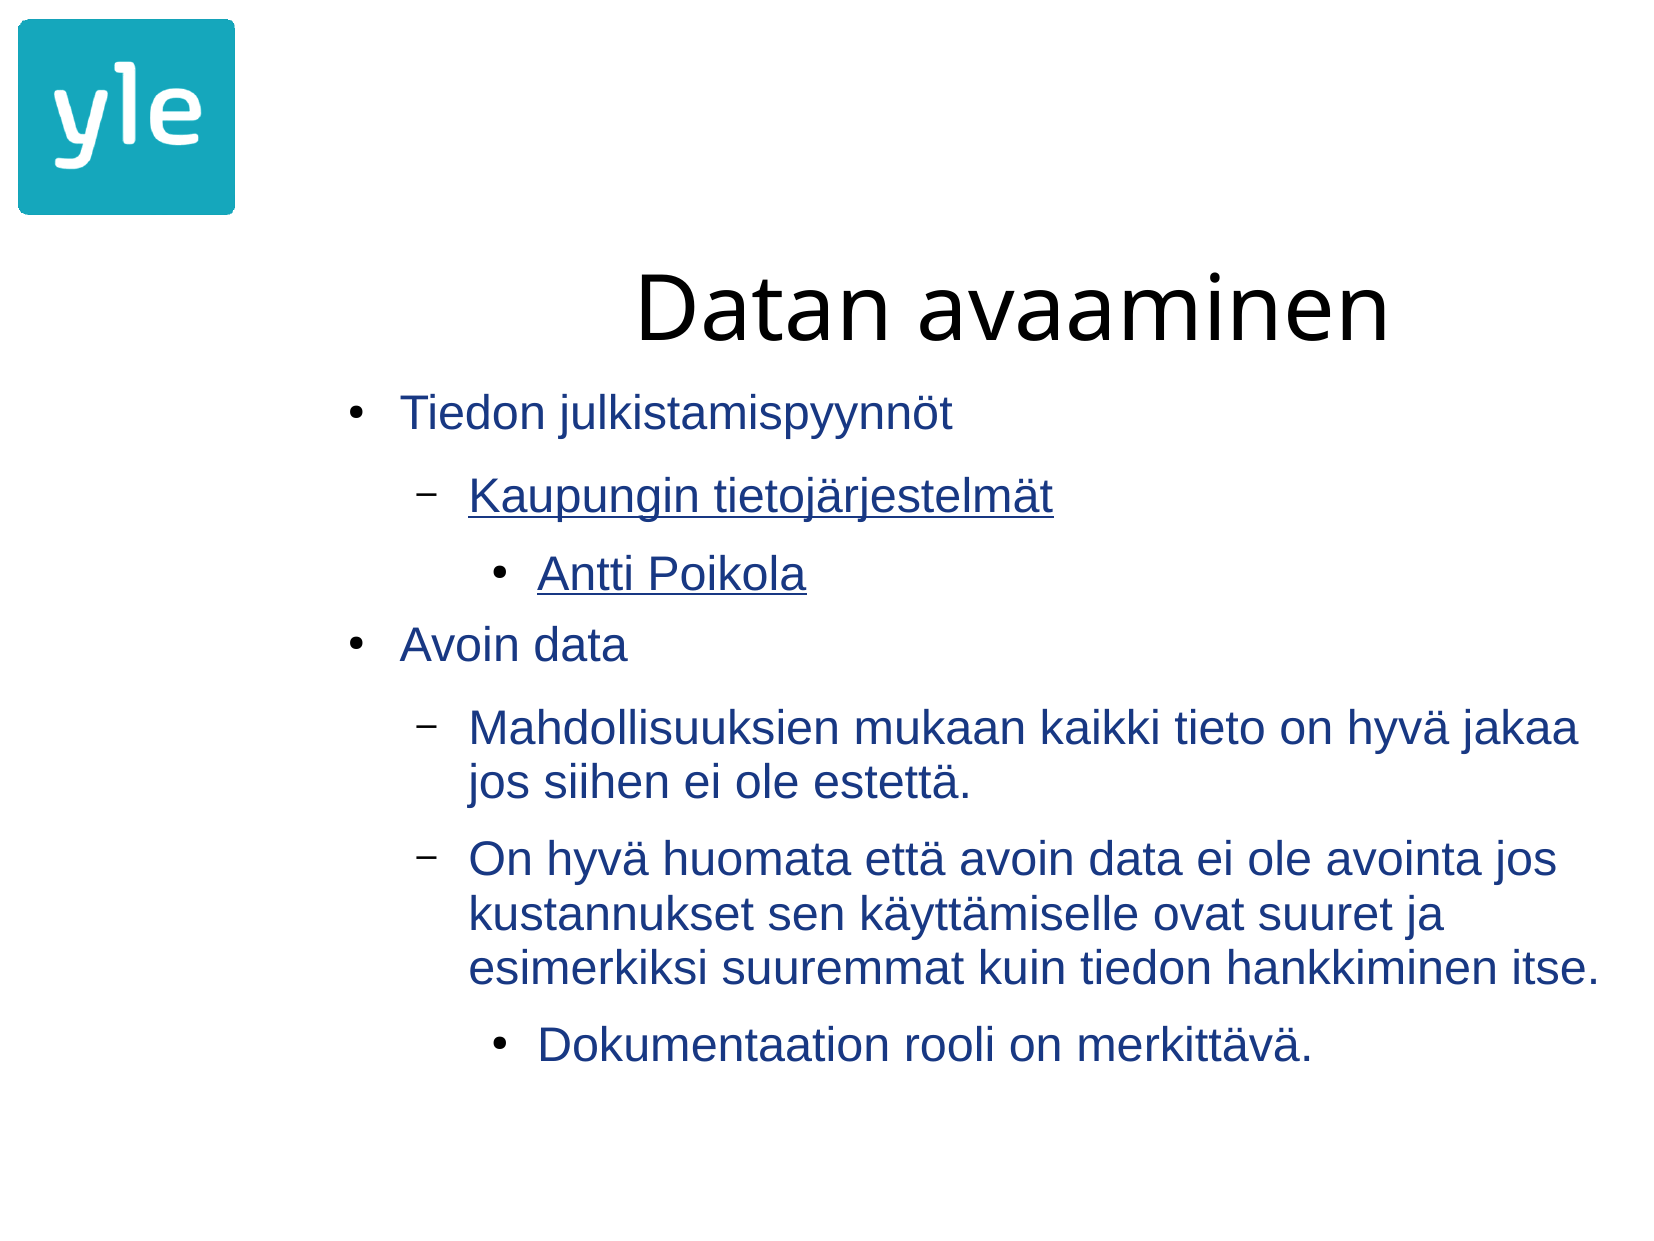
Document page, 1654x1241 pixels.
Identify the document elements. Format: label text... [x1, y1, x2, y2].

list Tiedon julkistamispyynnöt Kaupungin tietojärjestelmät Antti Poikola Avoin data Mahdollisuuksien mukaan kaikki tieto on hyvä jakaa jos siihen ei ole estettä. On hyvä huomata että avoin data ei ole avointa jos kustannukset sen käyttämiselle ovat suuret ja esimerkiksi suuremmat kuin tiedon hankkiminen itse. Dokumentaation rooli on merkittävä. [330, 385, 1627, 1117]
title Datan avaaminen [351, 254, 1654, 357]
picture [18, 19, 235, 215]
